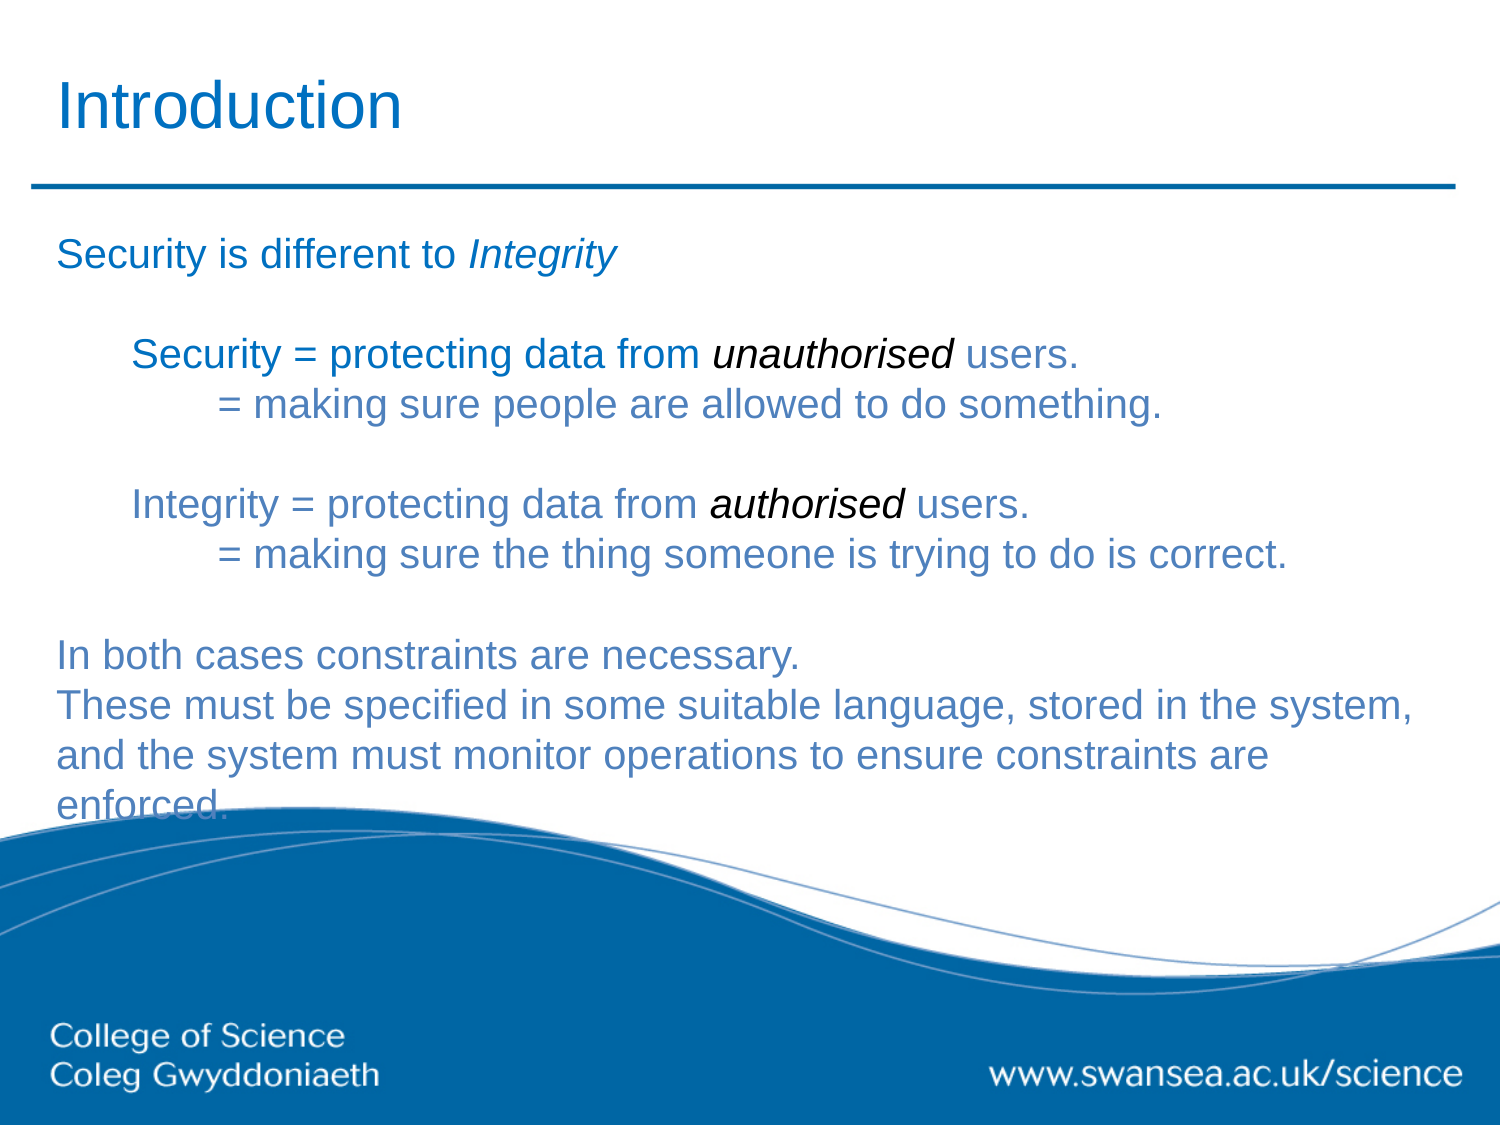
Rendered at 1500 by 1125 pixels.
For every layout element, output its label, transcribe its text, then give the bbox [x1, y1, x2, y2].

text_box Introduction [41, 54, 1164, 150]
text_box Security is different to Integrity Security = protecting data from unauthorised users. = making sure people are allowed to do something. Integrity = protecting data from authorised users. = making sure the thing someone is trying to do is correct. In both cases constraints are necessary. These must be specified in some suitable language, stored in the system, and the system must monitor operations to ensure constraints are enforced. [41, 219, 1471, 835]
picture [0, 0, 1500, 1125]
